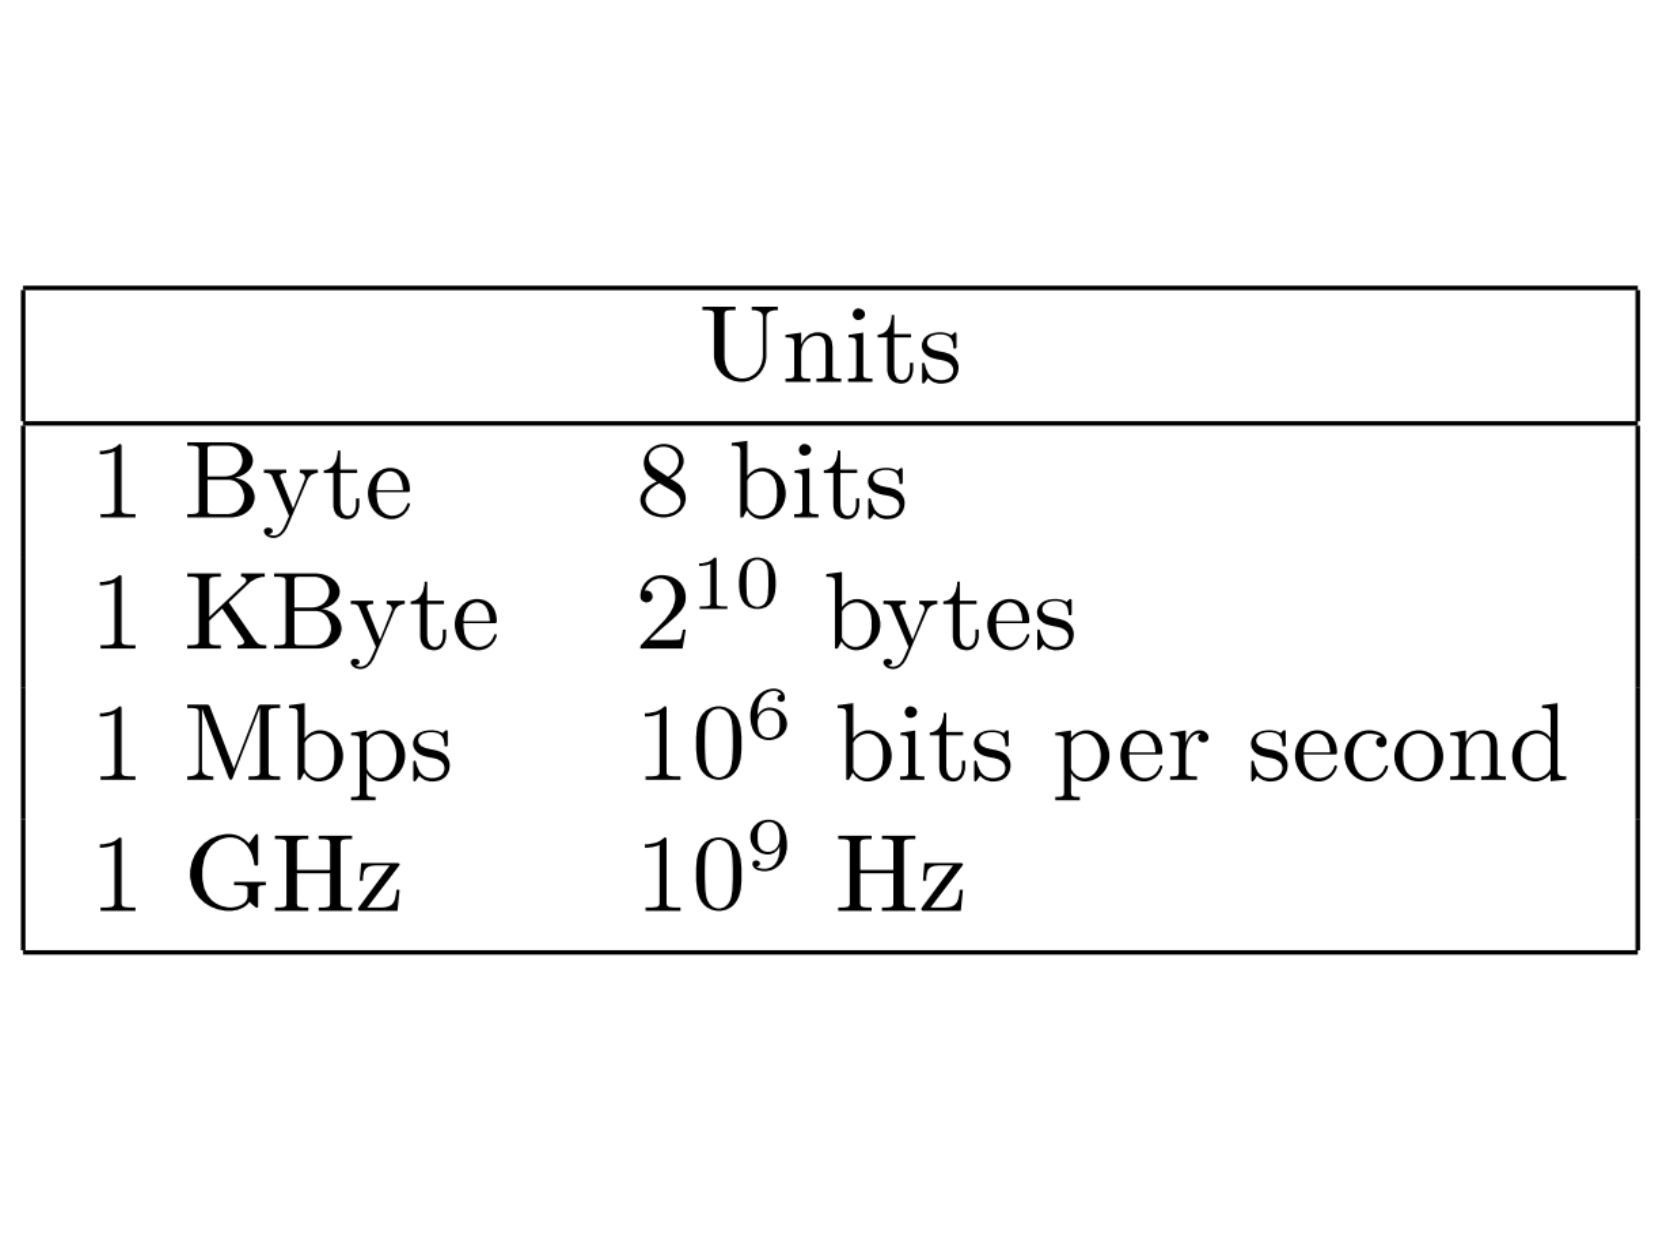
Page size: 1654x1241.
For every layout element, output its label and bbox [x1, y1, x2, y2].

picture [0, 263, 1654, 977]
